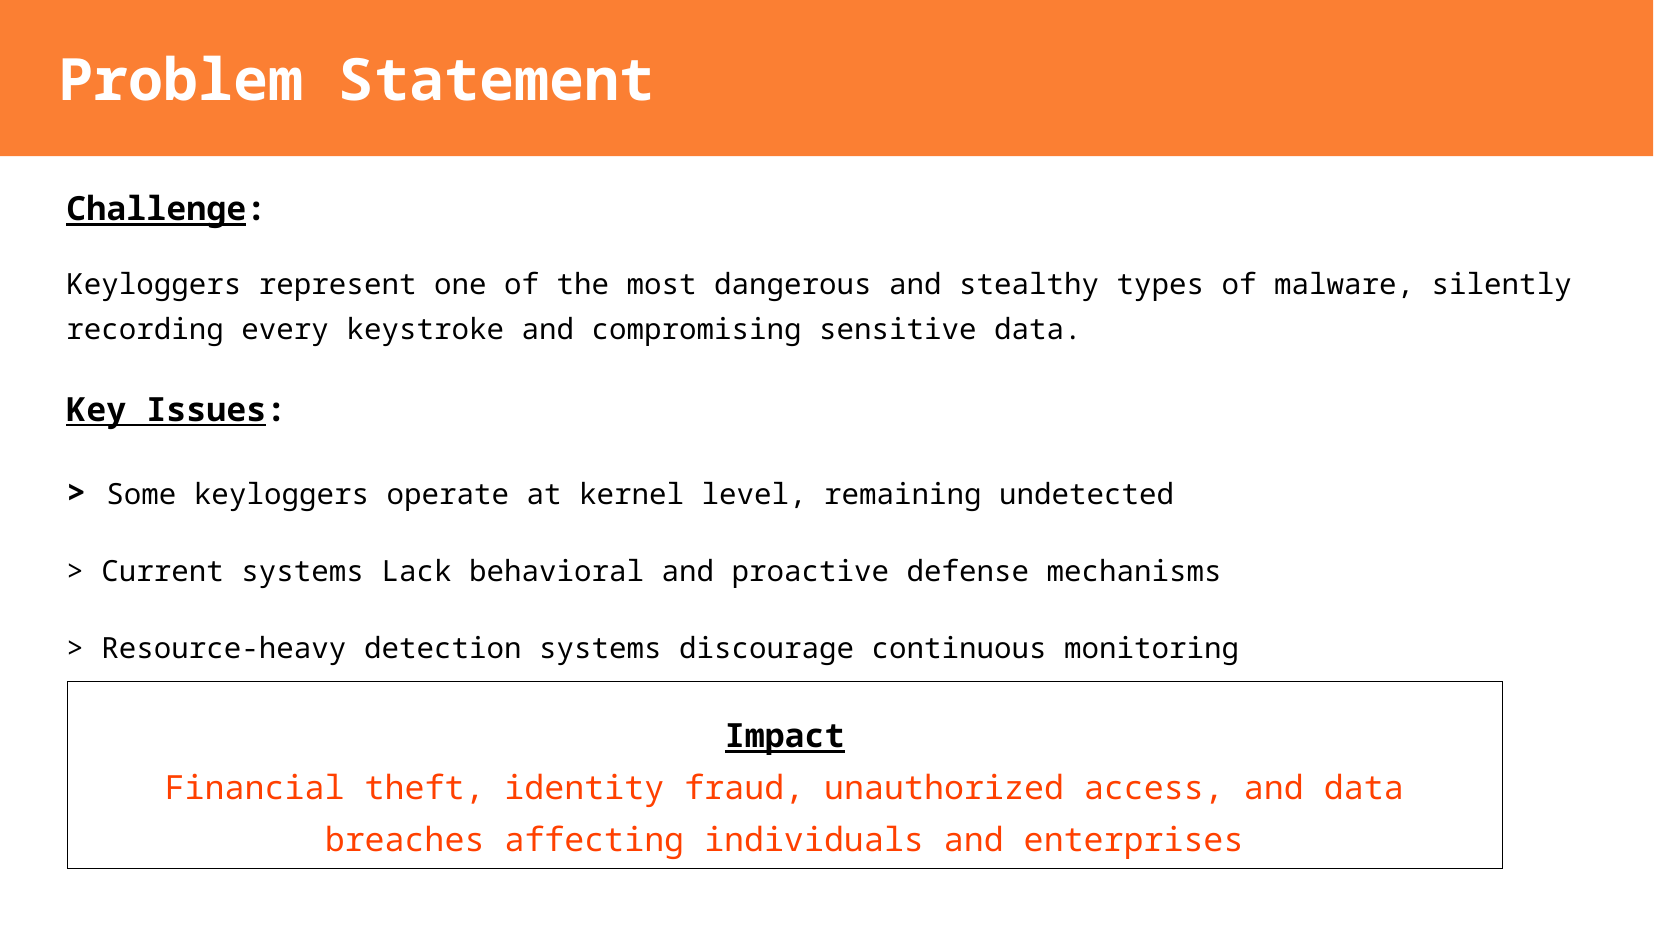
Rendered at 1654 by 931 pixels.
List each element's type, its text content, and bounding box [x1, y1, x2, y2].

text_box Impact Financial theft, identity fraud, unauthorized access, and data breaches affecting individuals and enterprises [67, 681, 1503, 864]
text_box Challenge: Keyloggers represent one of the most dangerous and stealthy types of malware, silently recording every keystroke and compromising sensitive data. Key Issues: > Some keyloggers operate at kernel level, remaining undetected > Current systems Lack behavioral and proactive defense mechanisms > Resource-heavy detection systems discourage continuous monitoring [51, 178, 1593, 665]
title Problem Statement [0, 0, 1654, 157]
